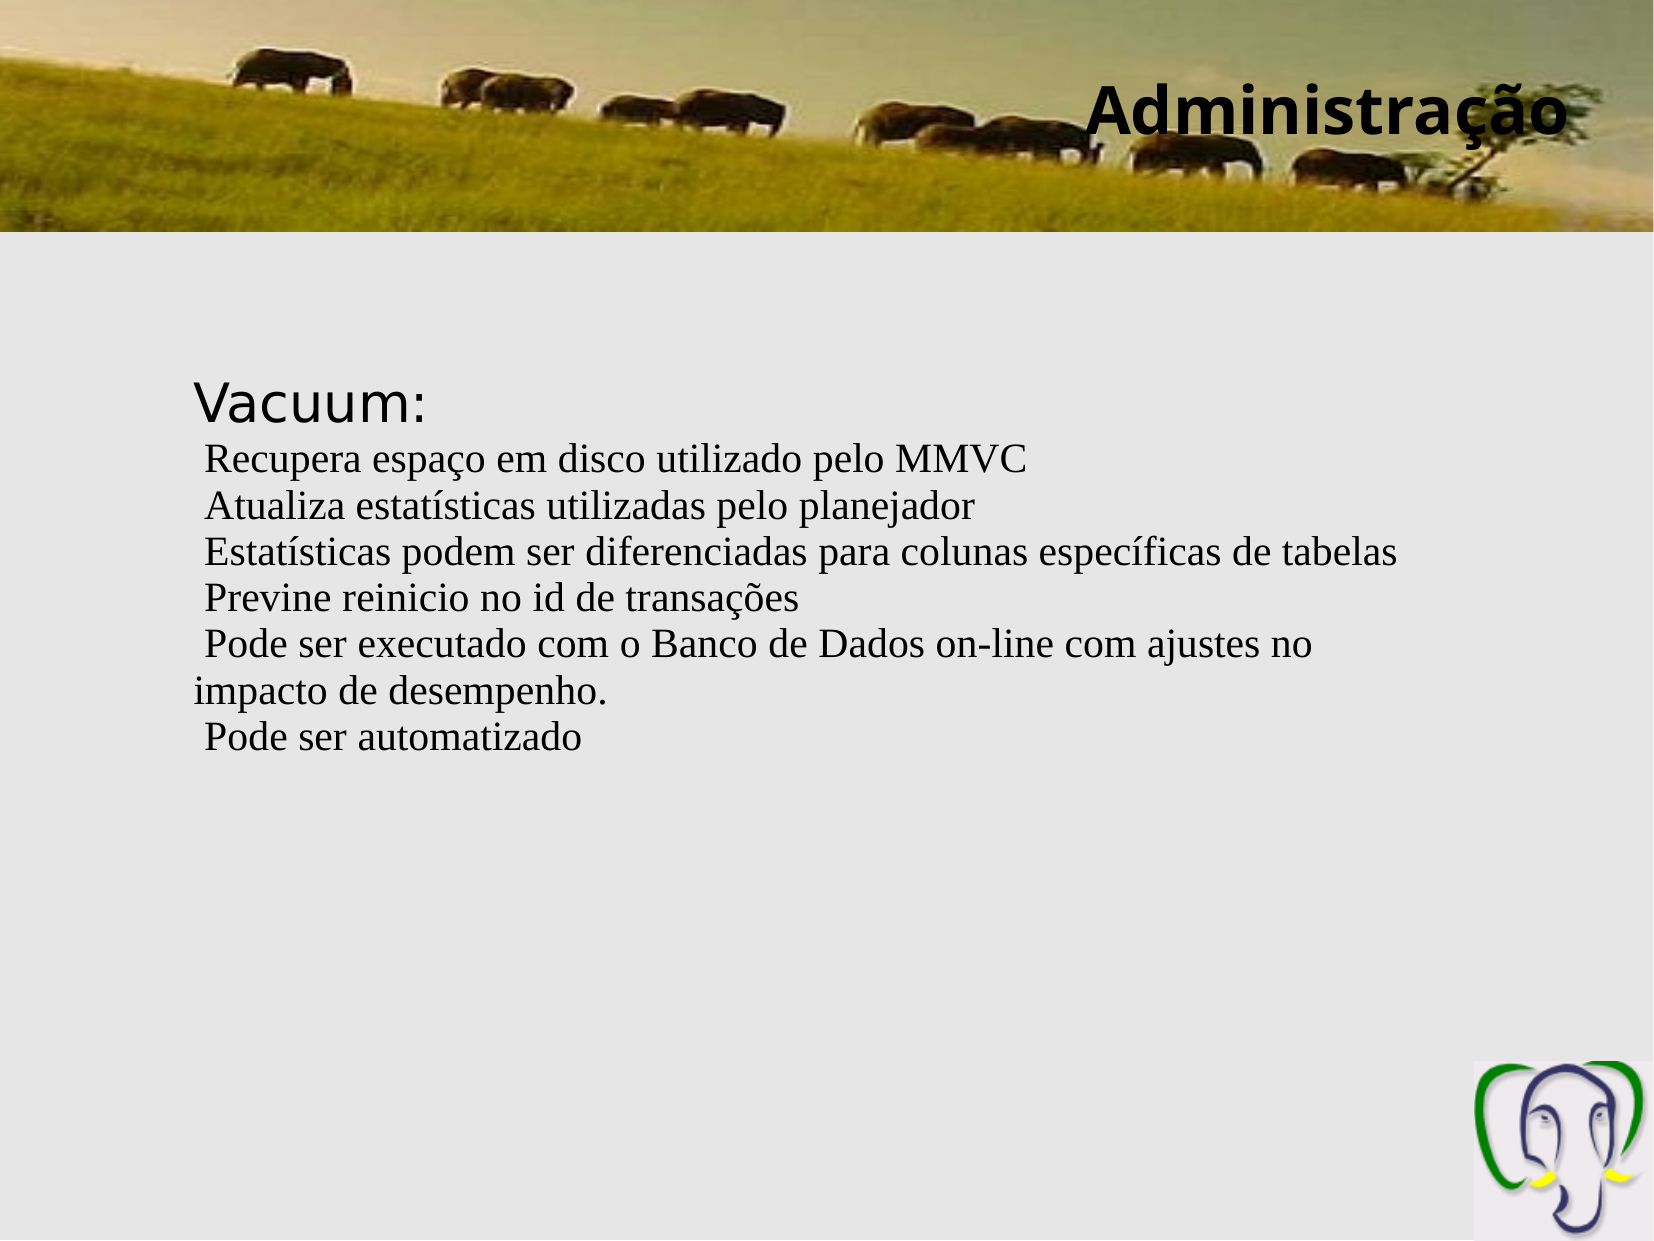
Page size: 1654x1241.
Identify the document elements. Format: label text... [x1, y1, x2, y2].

picture [0, 0, 1654, 232]
picture [1474, 1061, 1654, 1241]
text_box Vacuum: Recupera espaço em disco utilizado pelo MMVC Atualiza estatísticas utilizadas pelo planejador Estatísticas podem ser diferenciadas para colunas específicas de tabelas Previne reinicio no id de transações Pode ser executado com o Banco de Dados on-line com ajustes no impacto de desempenho. Pode ser automatizado [178, 364, 1419, 1025]
text_box Administração [523, 55, 1585, 168]
